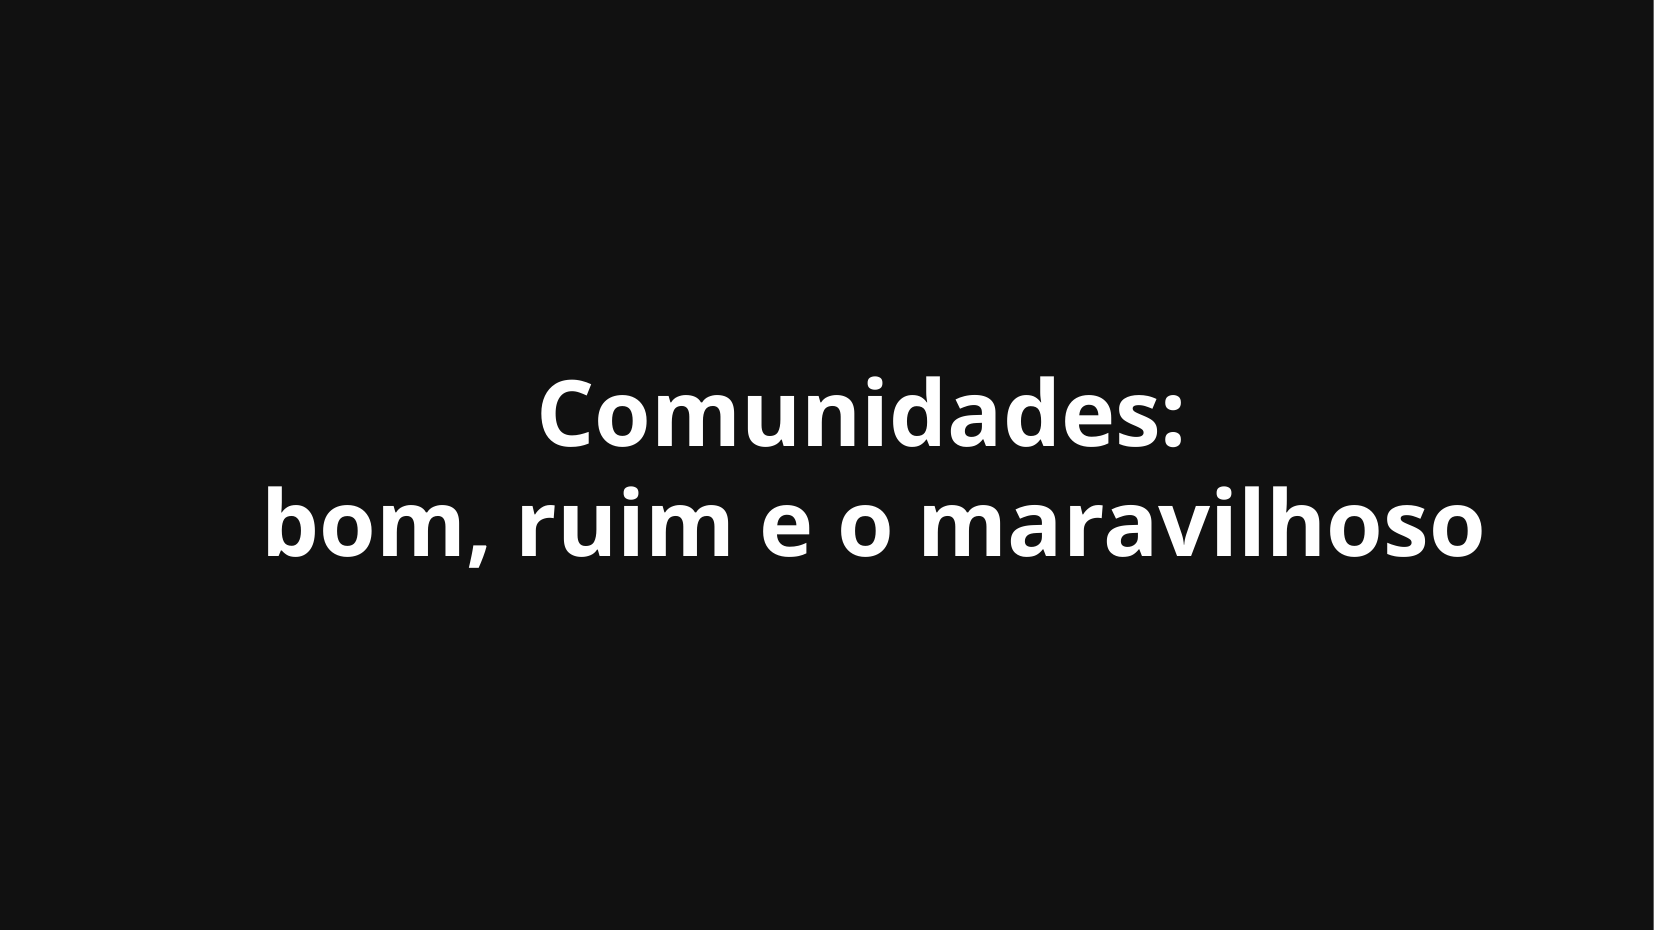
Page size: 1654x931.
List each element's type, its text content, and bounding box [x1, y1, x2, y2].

text_box Comunidades: bom, ruim e o maravilhoso [129, 357, 1618, 573]
